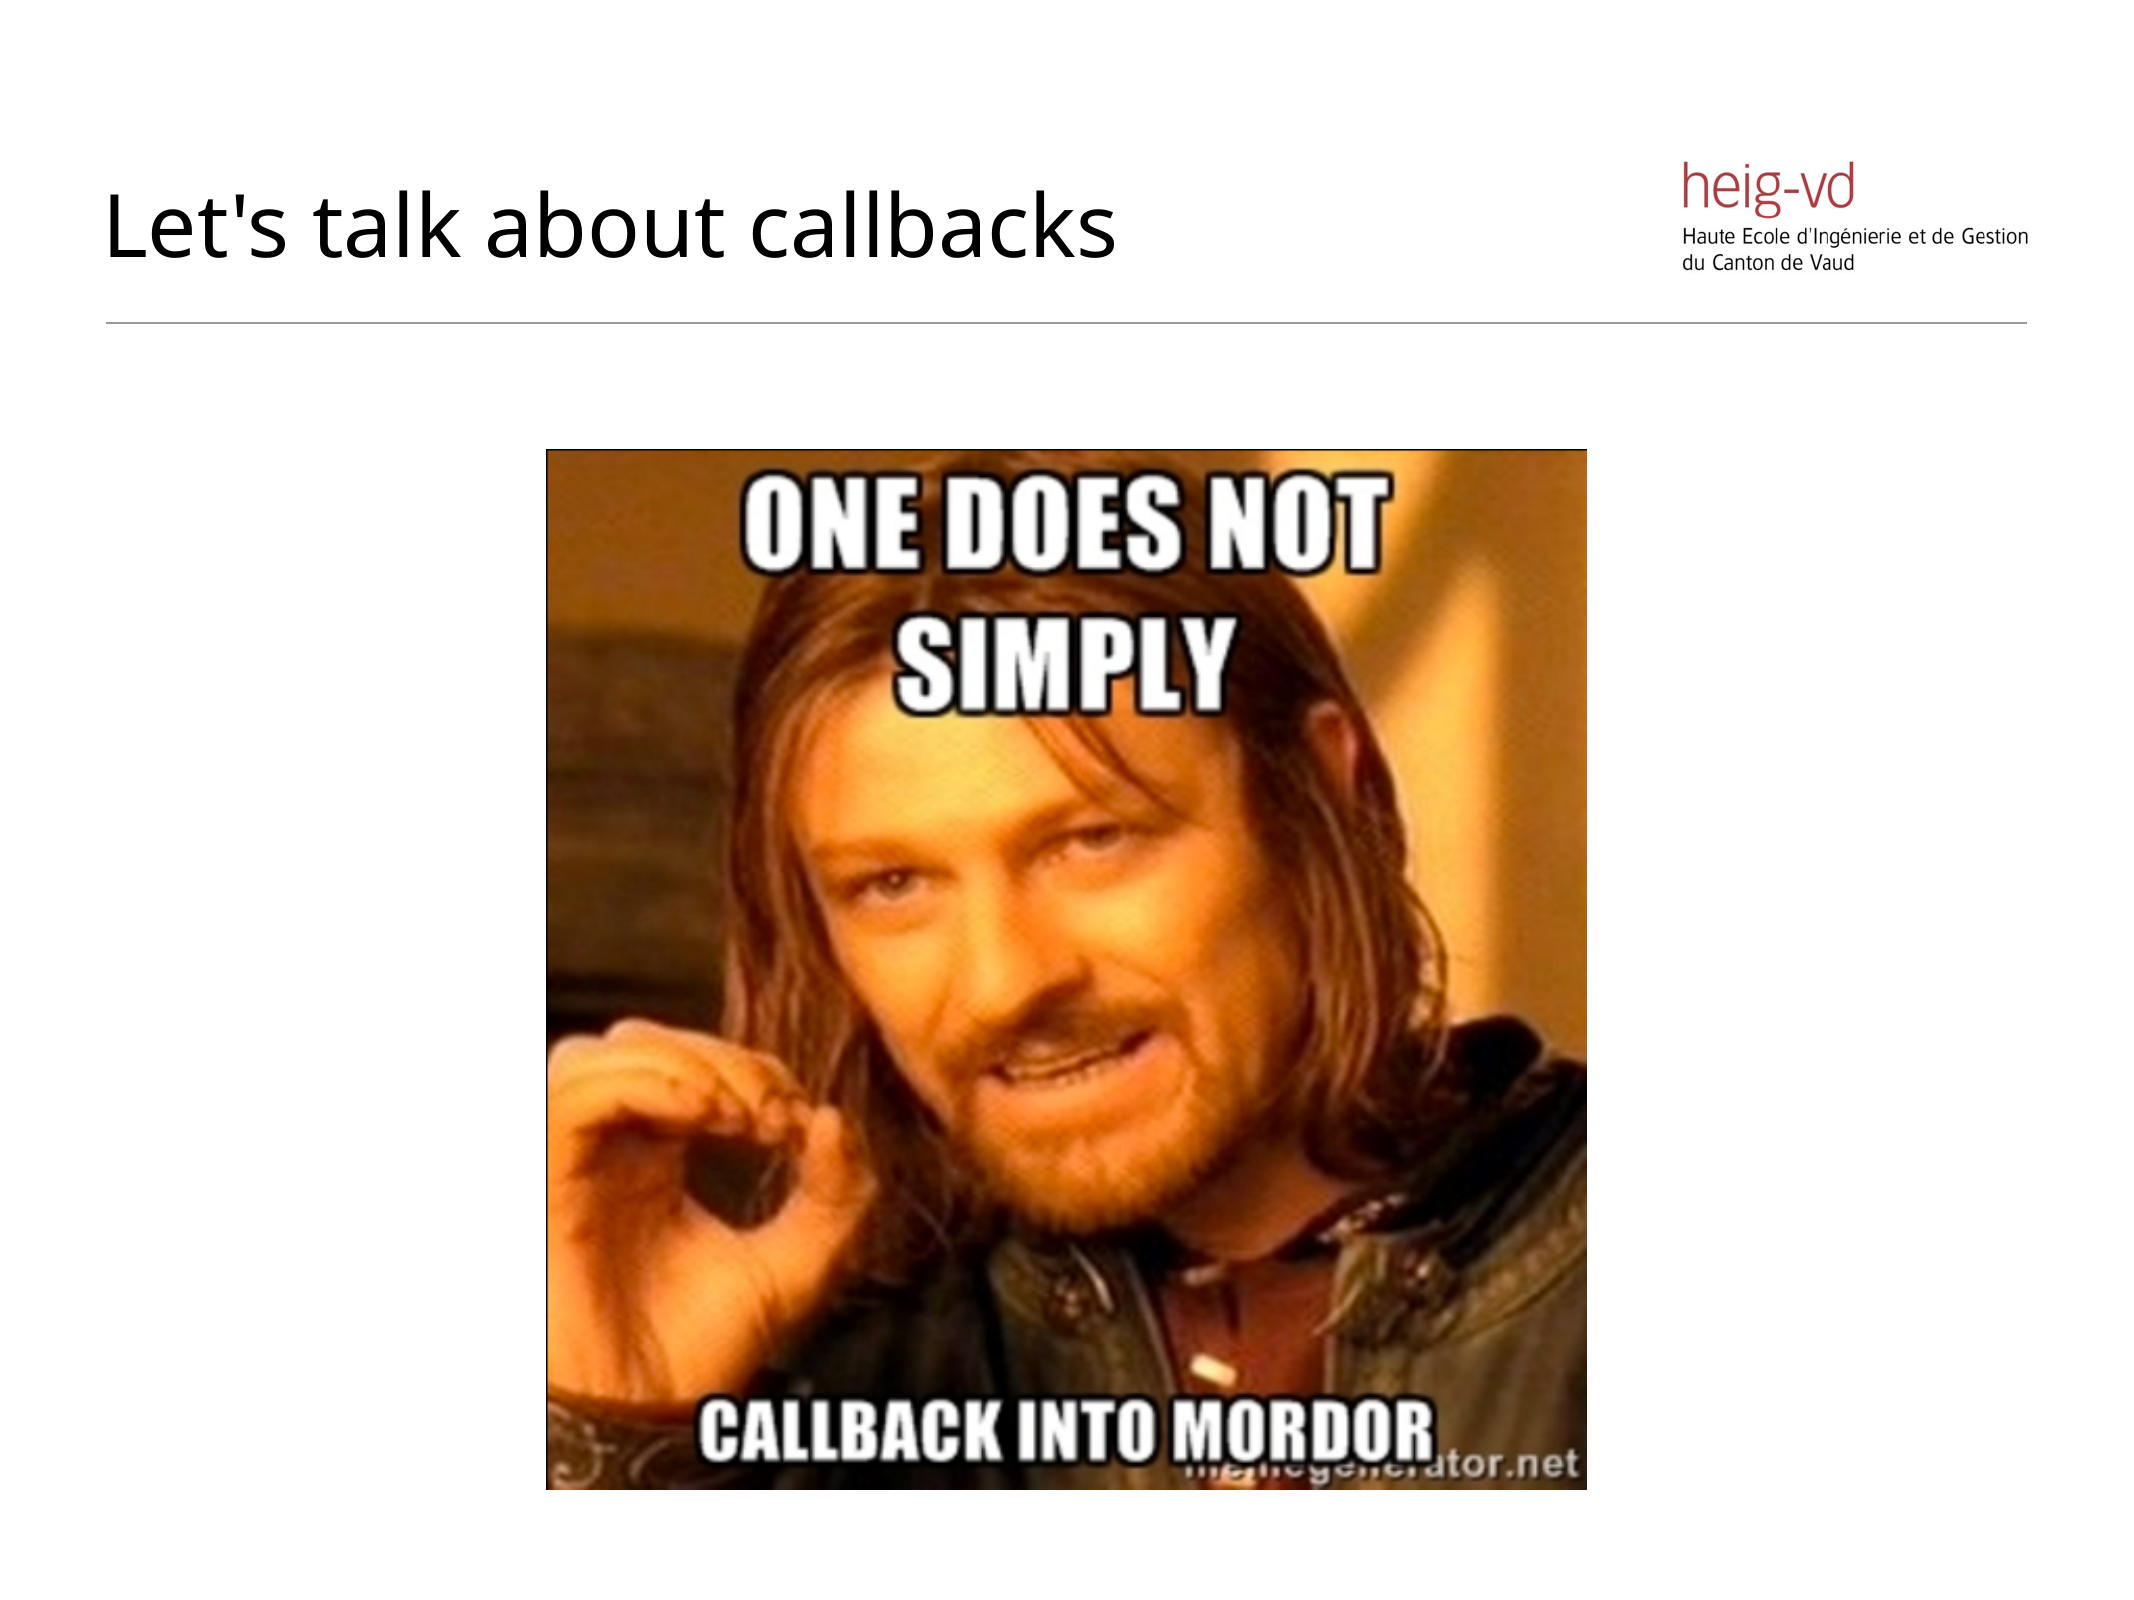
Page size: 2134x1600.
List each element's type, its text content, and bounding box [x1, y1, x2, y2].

picture [546, 449, 1587, 1490]
title Let's talk about callbacks [93, 54, 2040, 284]
